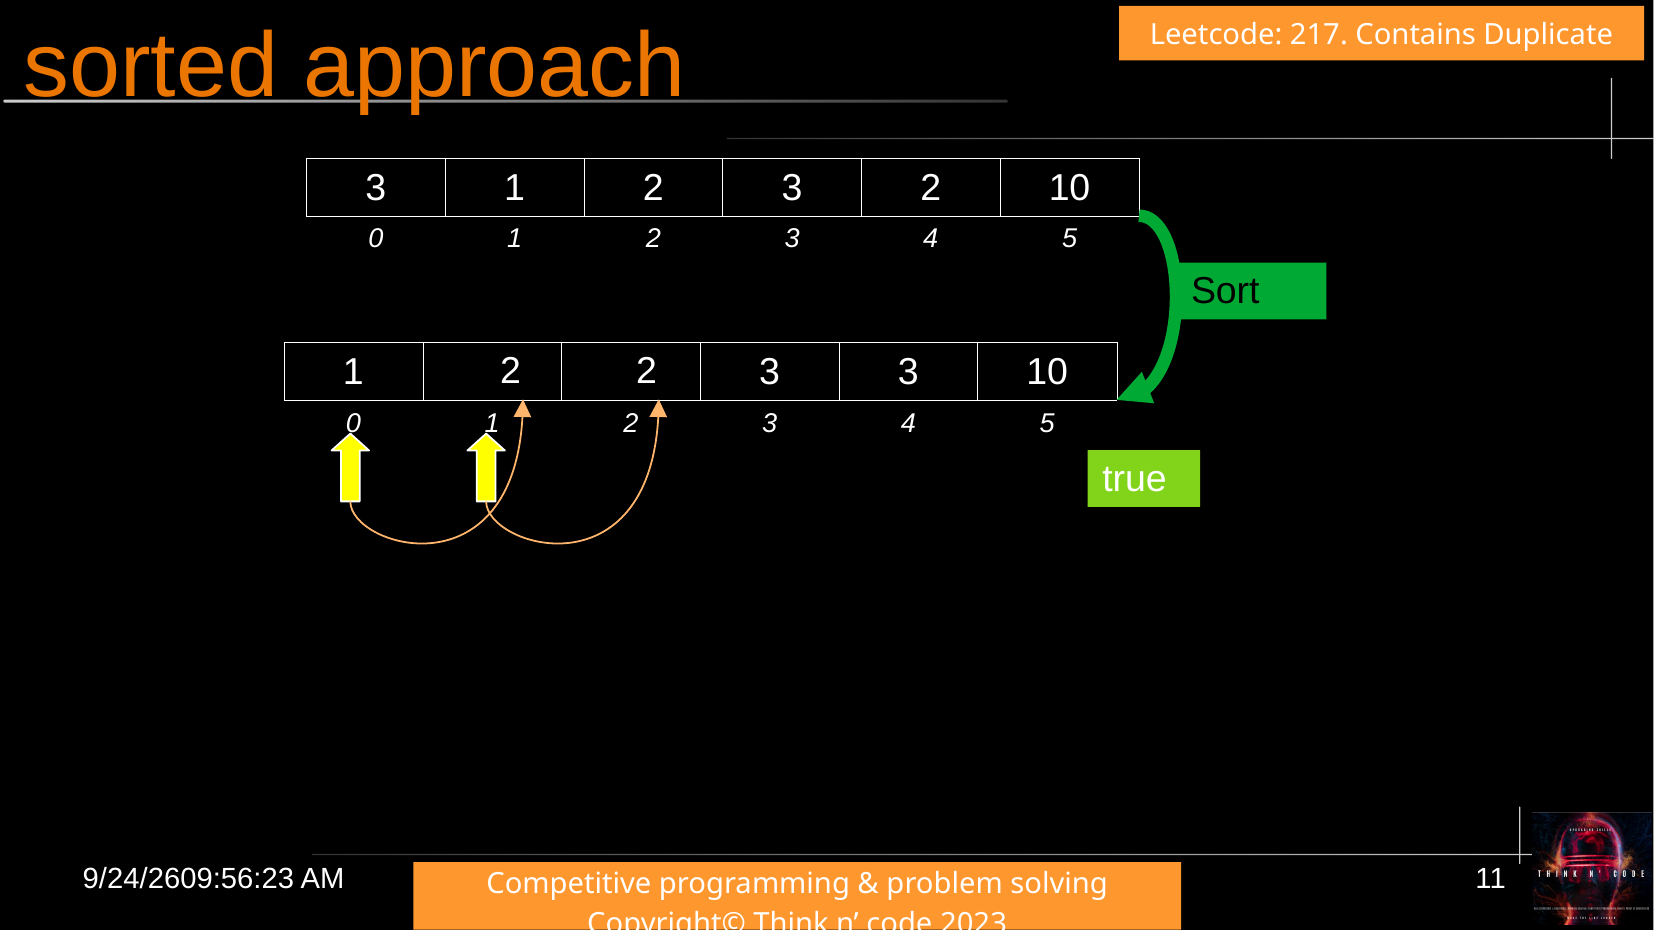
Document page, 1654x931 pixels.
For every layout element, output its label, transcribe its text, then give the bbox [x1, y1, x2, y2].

table_cell 5 [978, 401, 1117, 457]
title sorted approach [23, 11, 1589, 119]
table_cell 0 [306, 217, 445, 273]
table_cell 3 [700, 401, 839, 457]
table_cell 1 [445, 217, 584, 273]
table_header 2 [585, 159, 722, 216]
table_cell 2 [654, 401, 700, 457]
table_header 3 [723, 159, 861, 216]
text_box 2 [621, 342, 697, 400]
table_cell 1 [423, 401, 521, 457]
table_cell 0 [284, 401, 423, 457]
table_header 3 [307, 159, 445, 216]
table_header 2 [862, 159, 1000, 216]
table_cell 2 [584, 217, 723, 273]
text_box [467, 433, 505, 502]
text_box 2 [485, 342, 561, 400]
text_box Sort [1176, 262, 1327, 320]
table_cell 4 [839, 401, 978, 457]
table_header 10 [978, 343, 1117, 400]
table_header 1 [285, 343, 423, 400]
table_cell 4 [861, 217, 1000, 273]
table_header [562, 343, 621, 400]
table_cell 3 [723, 217, 861, 273]
table_header 3 [701, 343, 839, 400]
table_header 3 [840, 343, 977, 400]
table_header 10 [1001, 159, 1139, 216]
picture [1532, 812, 1652, 925]
text_box true [1087, 450, 1201, 507]
table_cell 5 [1000, 217, 1139, 273]
table_cell 2 [561, 401, 657, 457]
text_box [331, 433, 370, 502]
table_header [424, 343, 485, 400]
table_header 1 [446, 159, 584, 216]
table_cell 1 [518, 401, 561, 457]
